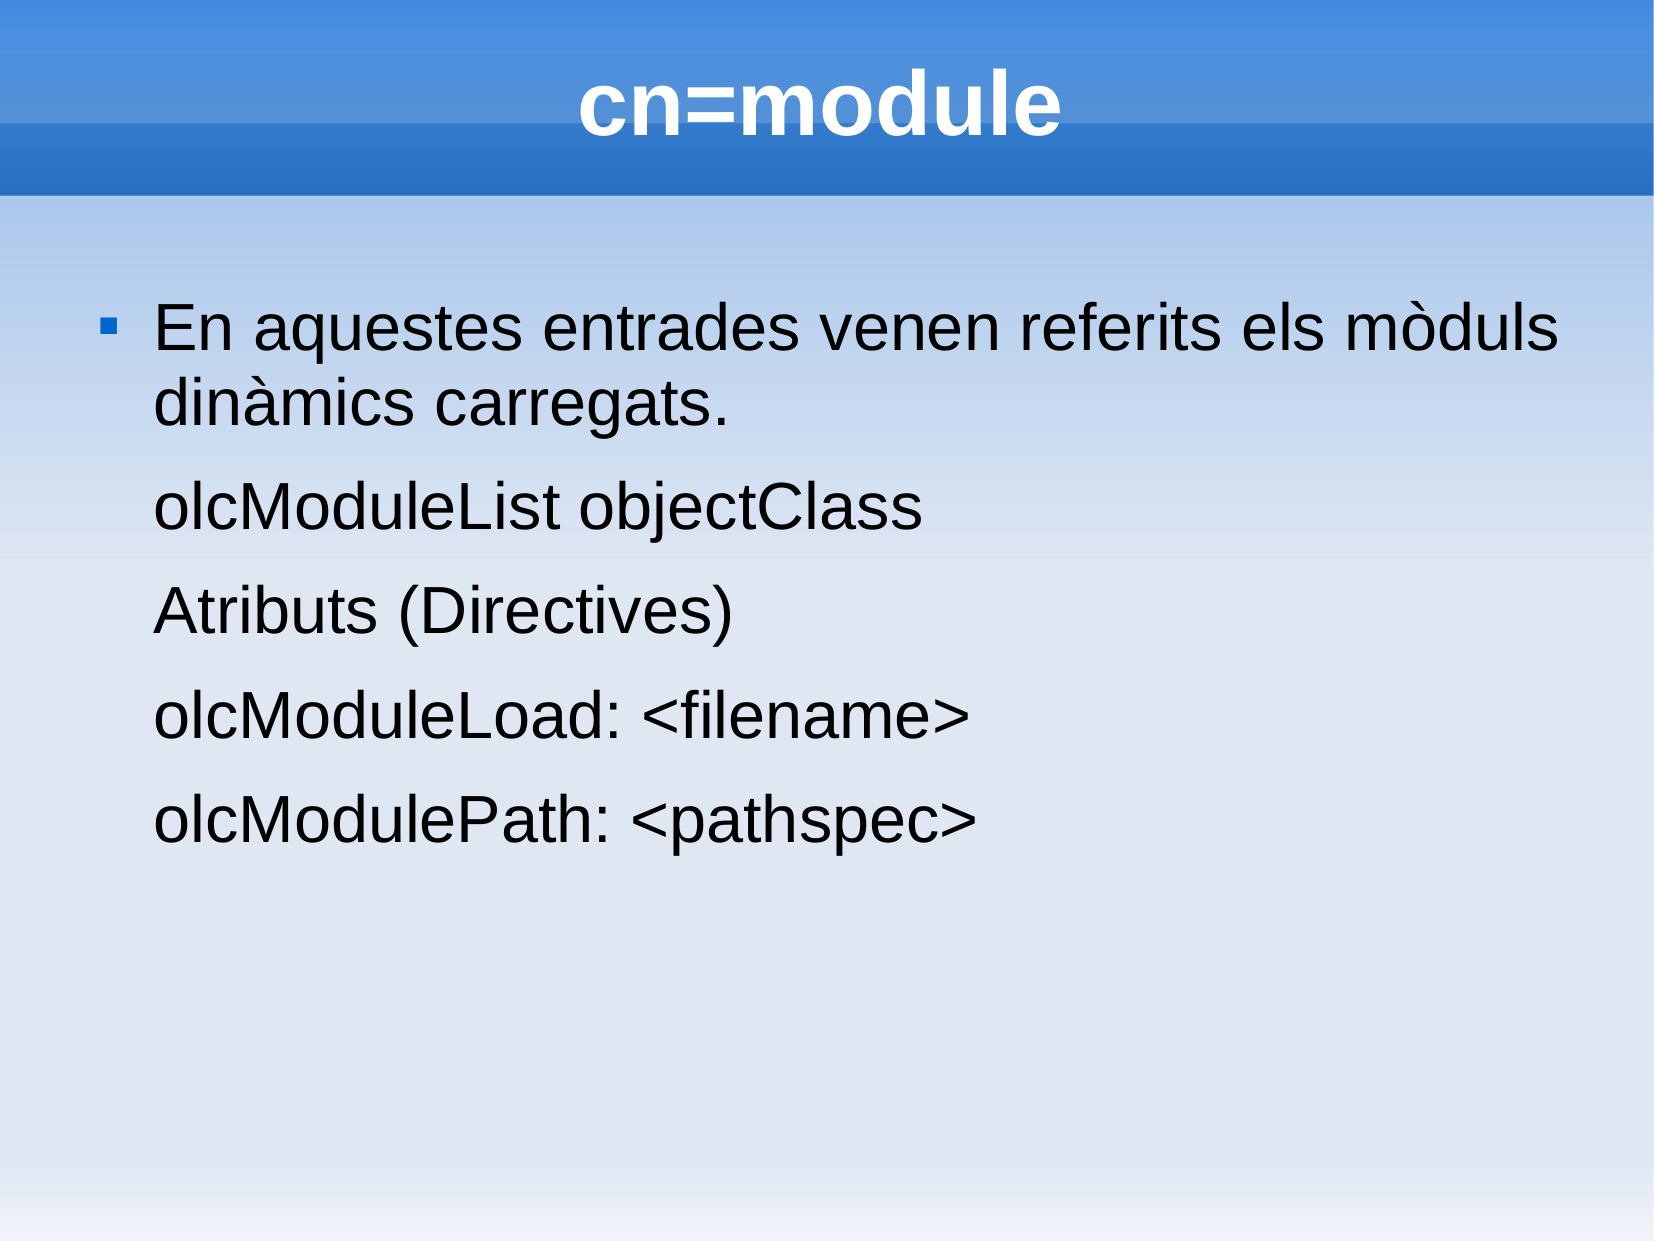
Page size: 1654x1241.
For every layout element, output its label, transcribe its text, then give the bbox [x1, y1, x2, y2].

picture [0, 0, 1654, 1241]
list En aquestes entrades venen referits els mòduls dinàmics carregats. olcModuleList objectClass Atributs (Directives) olcModuleLoad: <filename> olcModulePath: <pathspec> [82, 290, 1571, 1109]
title cn=module [76, 0, 1565, 208]
